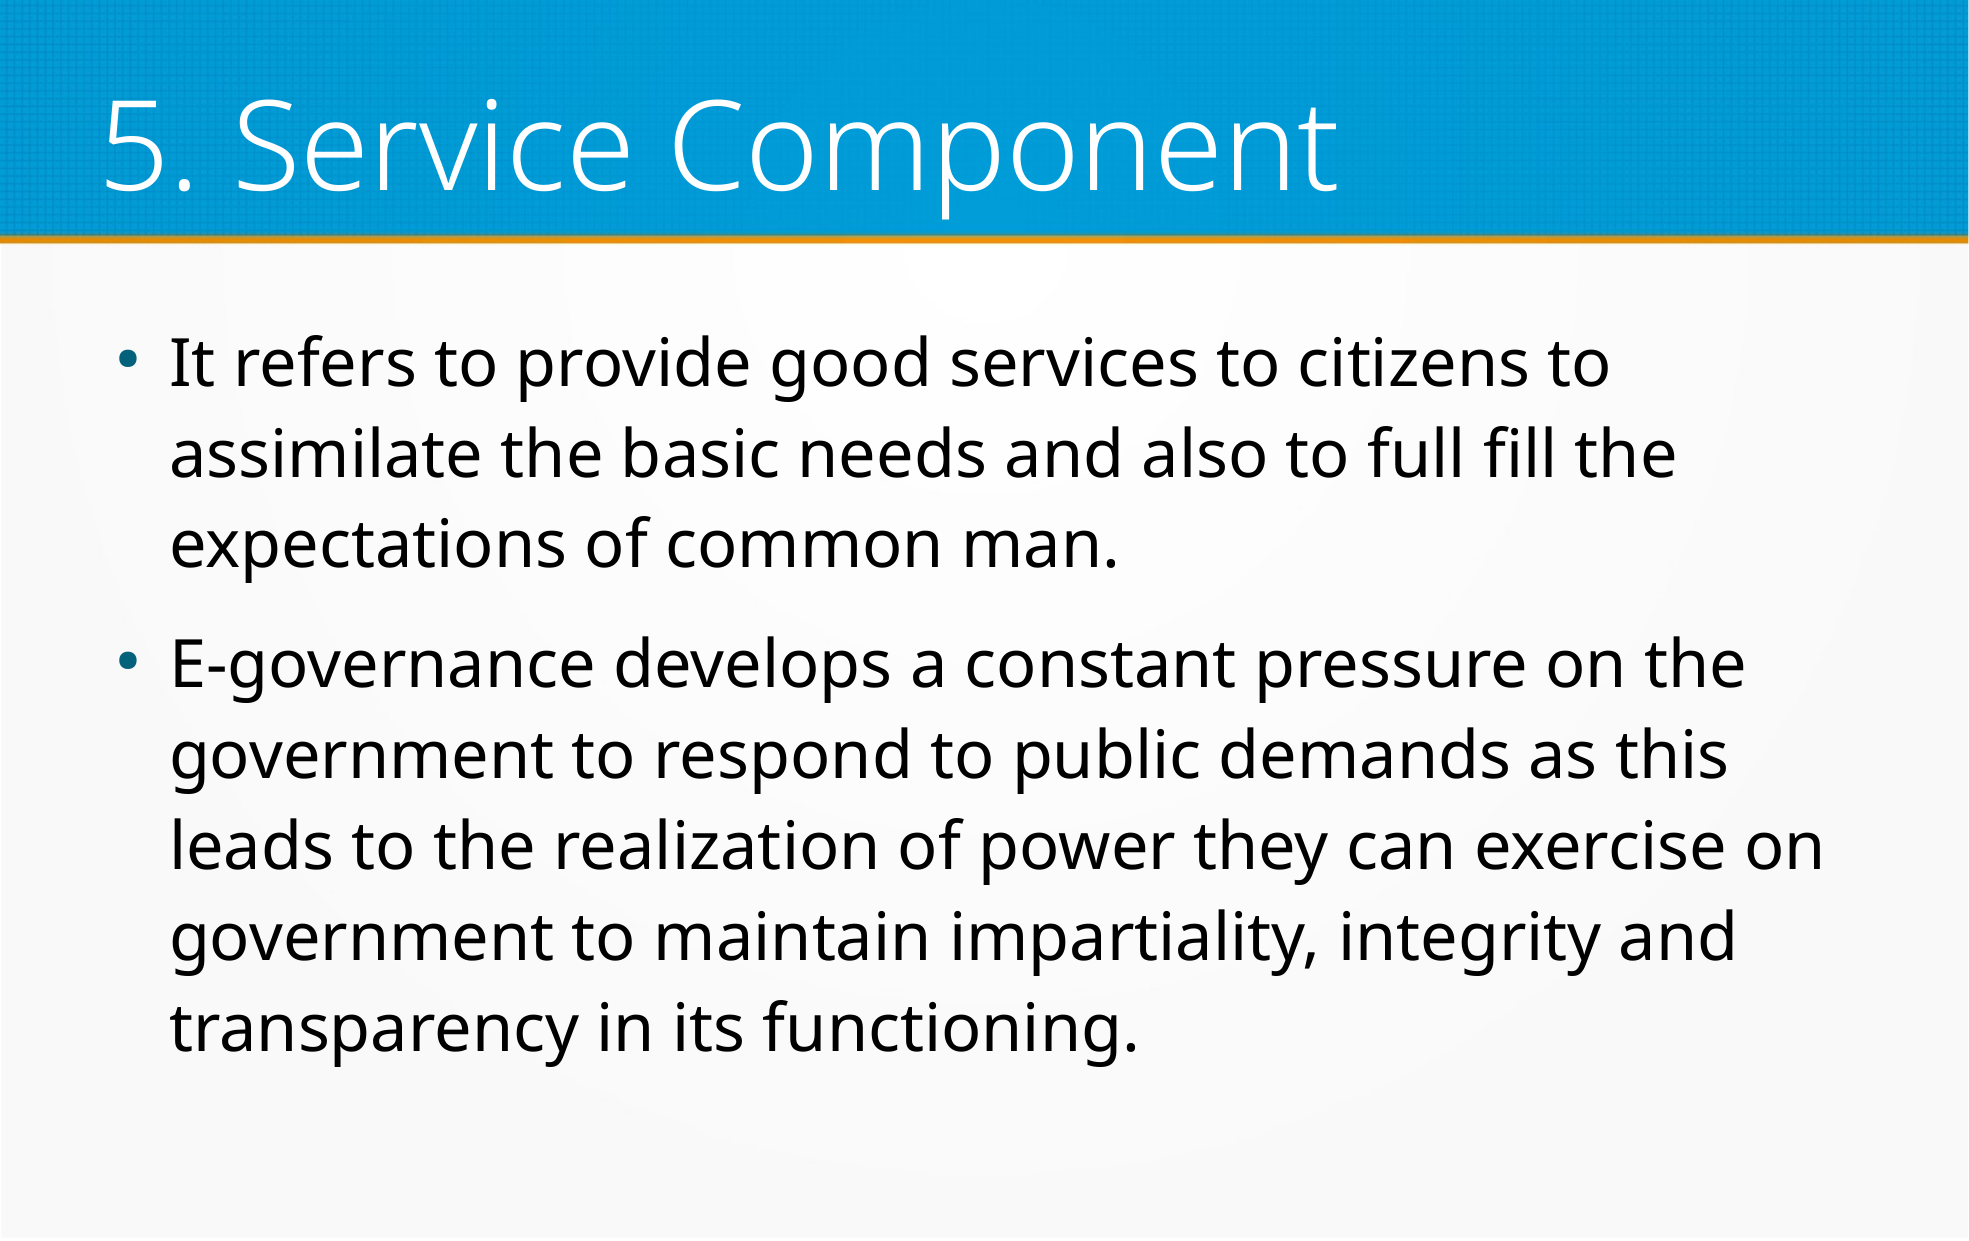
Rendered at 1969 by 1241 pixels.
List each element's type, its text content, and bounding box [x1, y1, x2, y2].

list It refers to provide good services to citizens to assimilate the basic needs and also to full fill the expectations of common man. E-governance develops a constant pressure on the government to respond to public demands as this leads to the realization of power they can exercise on government to maintain impartiality, integrity and transparency in its functioning. [98, 315, 1861, 1081]
picture [0, 233, 1969, 1241]
title 5. Service Component [98, 19, 1870, 227]
